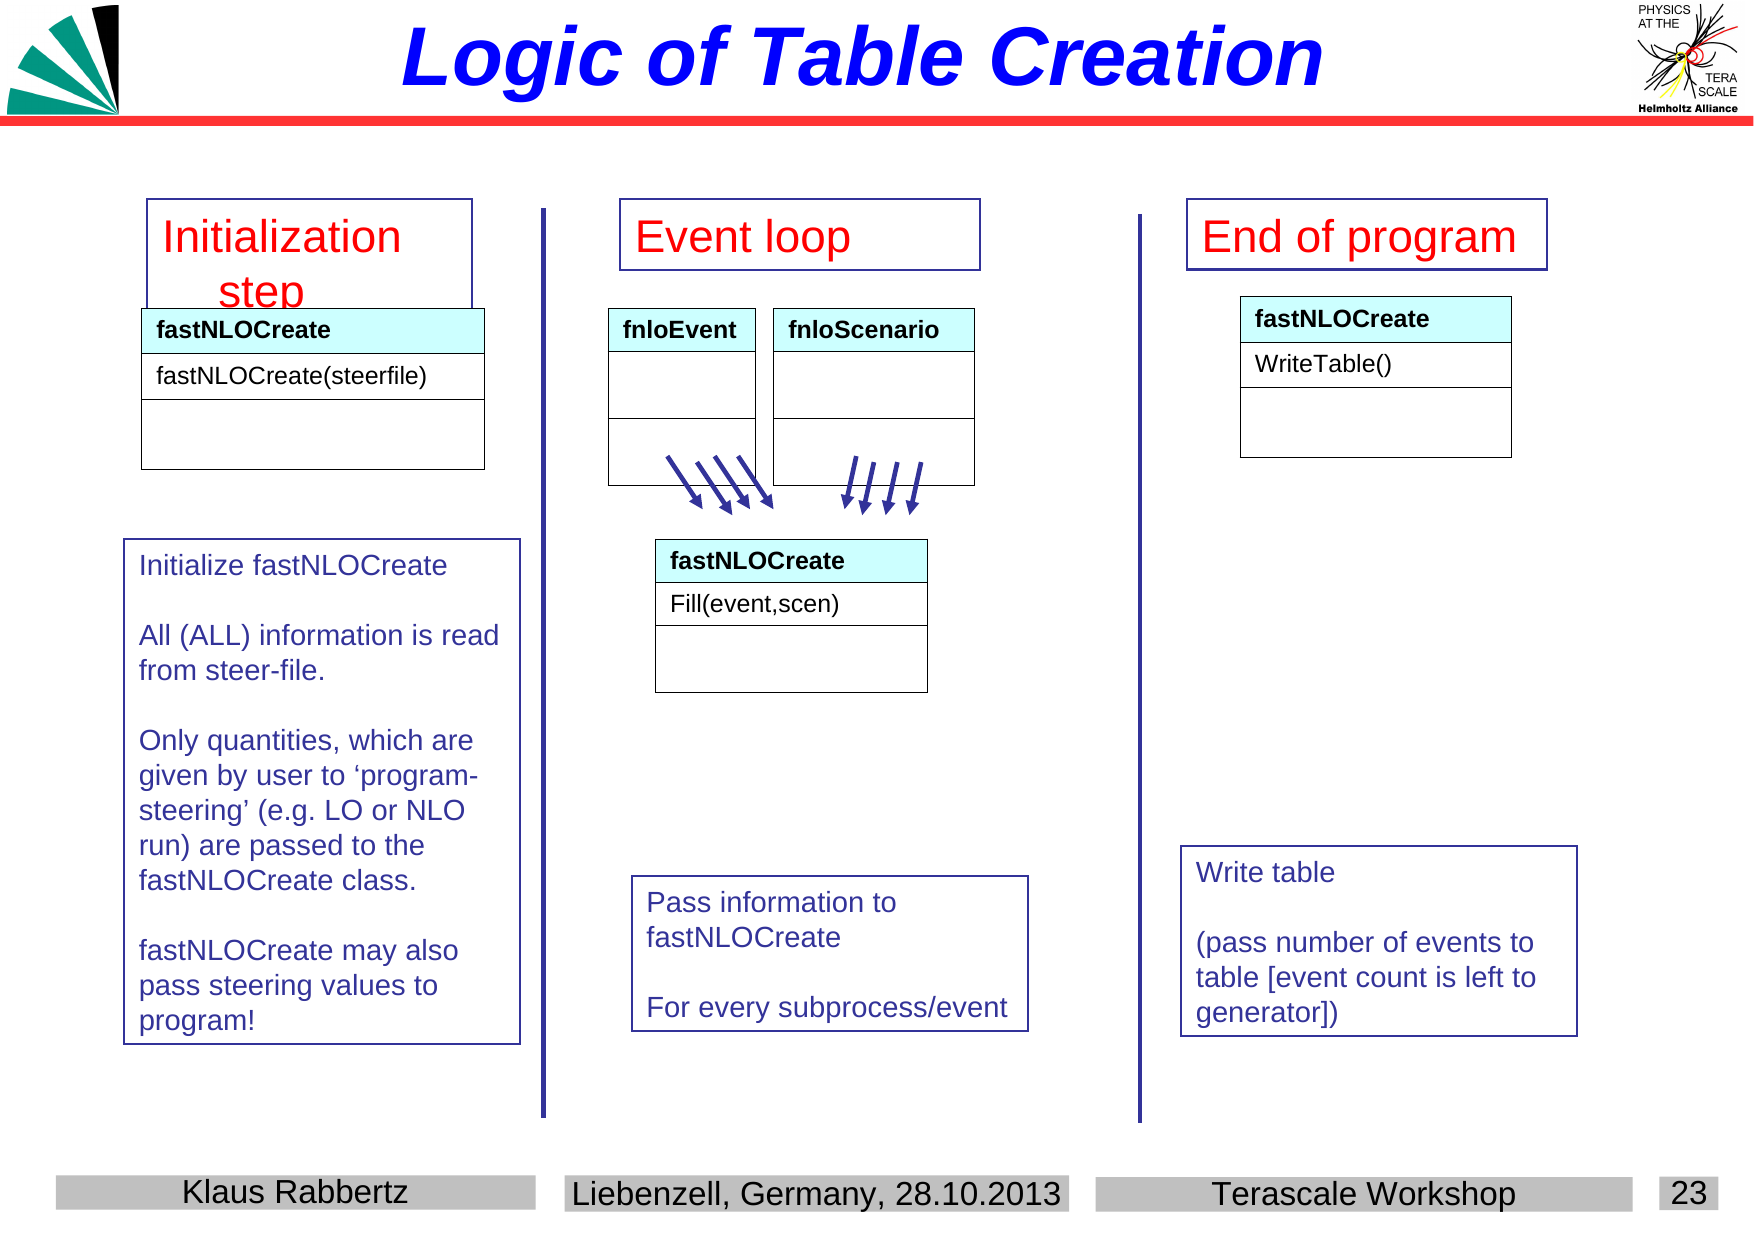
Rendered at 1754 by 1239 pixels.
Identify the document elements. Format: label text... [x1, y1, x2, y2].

table_cell [1241, 388, 1511, 457]
text_box Initialize fastNLOCreate All (ALL) information is read from steer-file. Only quantities, which are given by user to ‘program-steering’ (e.g. LO or NLO run) are passed to the fastNLOCreate class. fastNLOCreate may also pass steering values to program! [123, 538, 520, 1044]
text_box Pass information to fastNLOCreate For every subprocess/event [631, 875, 1028, 1031]
text_box End of program [1186, 199, 1548, 270]
title Logic of Table Creation [123, 0, 1606, 114]
text_box Write table (pass number of events to table [event count is left to generator]) [1180, 845, 1577, 1037]
picture [7, 5, 119, 116]
table_header fastNLOCreate [142, 309, 484, 353]
table_cell [609, 352, 755, 418]
table_cell [656, 626, 927, 692]
text_box Event loop [620, 199, 981, 270]
table_cell fastNLOCreate(steerfile) [142, 354, 484, 399]
table_header fastNLOCreate [656, 540, 927, 582]
table_cell [774, 419, 974, 485]
table_cell [774, 352, 974, 418]
table_cell WriteTable() [1241, 343, 1511, 387]
table_header fnloScenario [774, 309, 974, 351]
picture [1631, 1, 1745, 115]
text_box Initialization step [147, 199, 473, 308]
table_cell [609, 419, 755, 485]
table_cell Fill(event,scen) [656, 583, 927, 625]
table_header fnloEvent [609, 309, 755, 351]
table_header fastNLOCreate [1241, 297, 1511, 342]
table_cell [142, 400, 484, 469]
